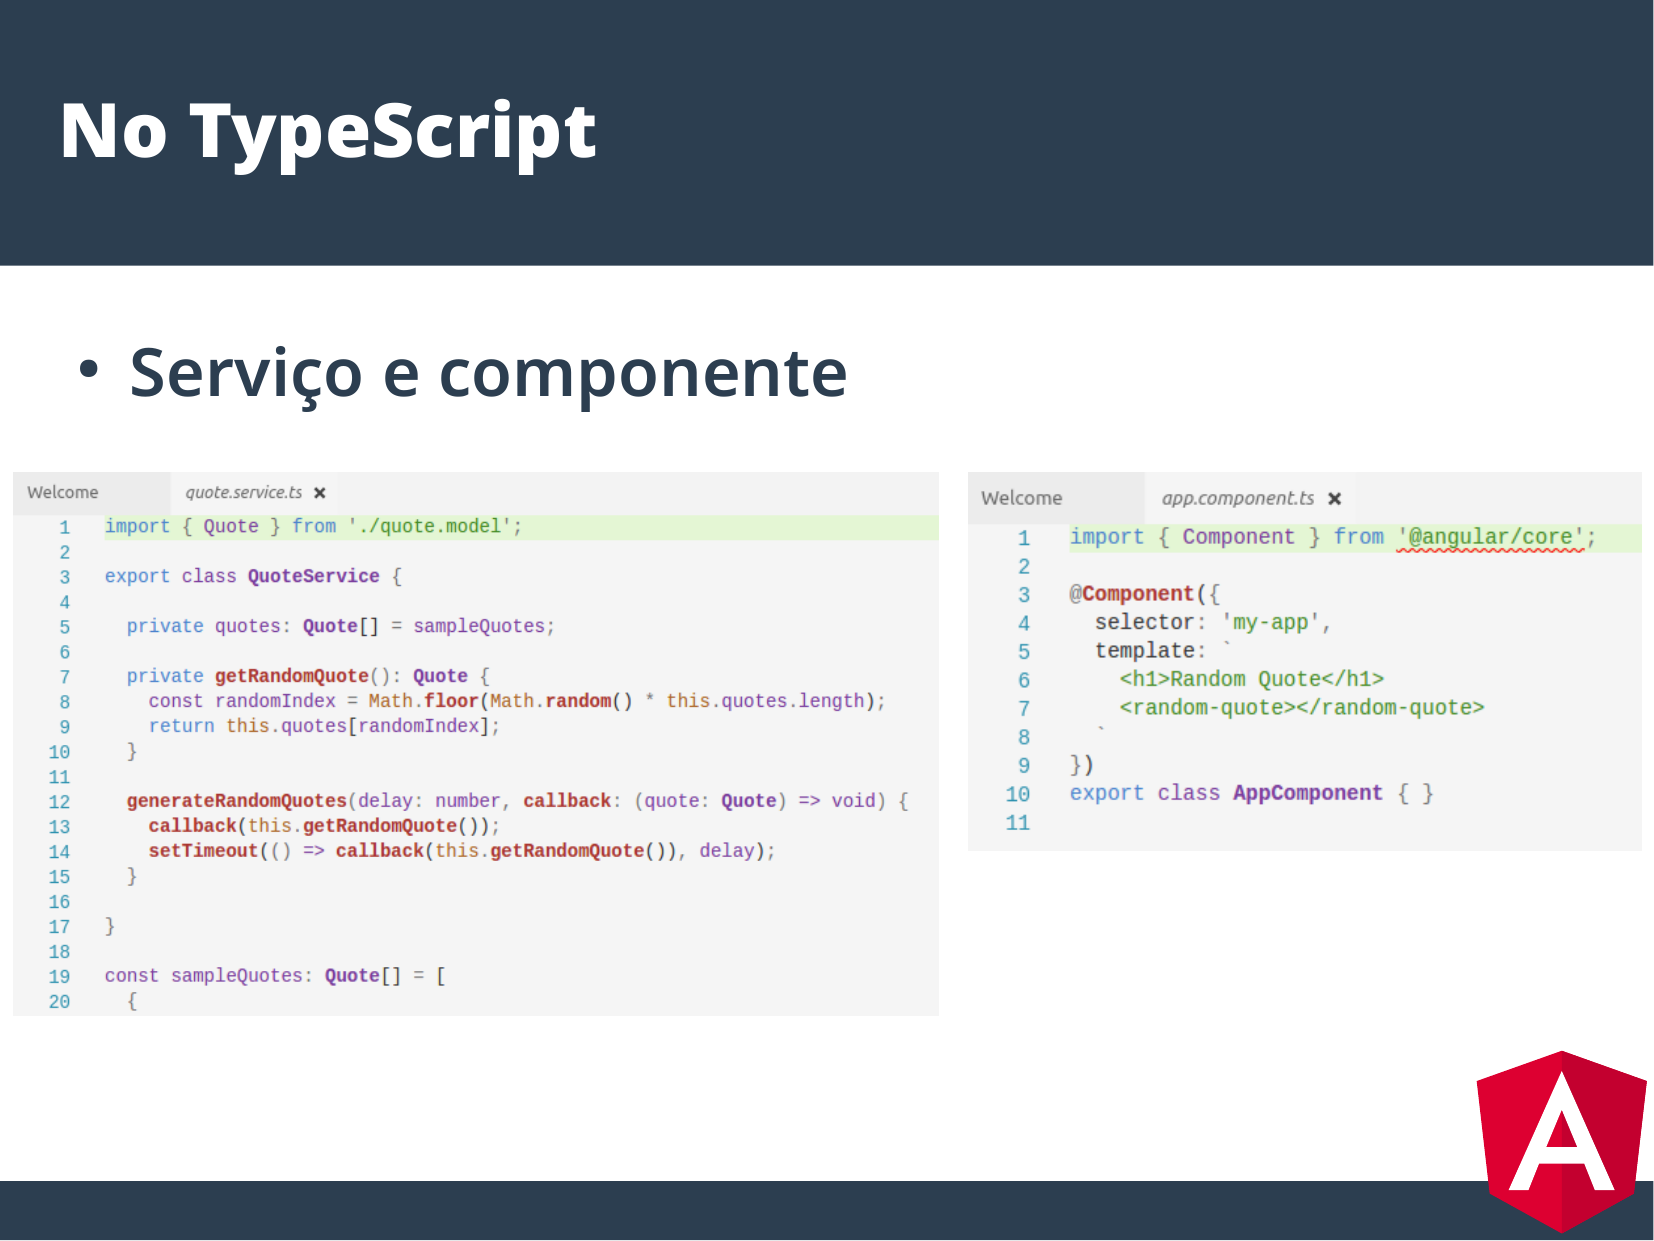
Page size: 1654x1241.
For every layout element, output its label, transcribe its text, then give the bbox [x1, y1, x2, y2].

list Serviço e componente [59, 324, 1595, 449]
picture [1447, 1022, 1654, 1241]
picture [13, 472, 939, 1016]
picture [968, 472, 1642, 851]
title No TypeScript [59, 49, 1595, 207]
